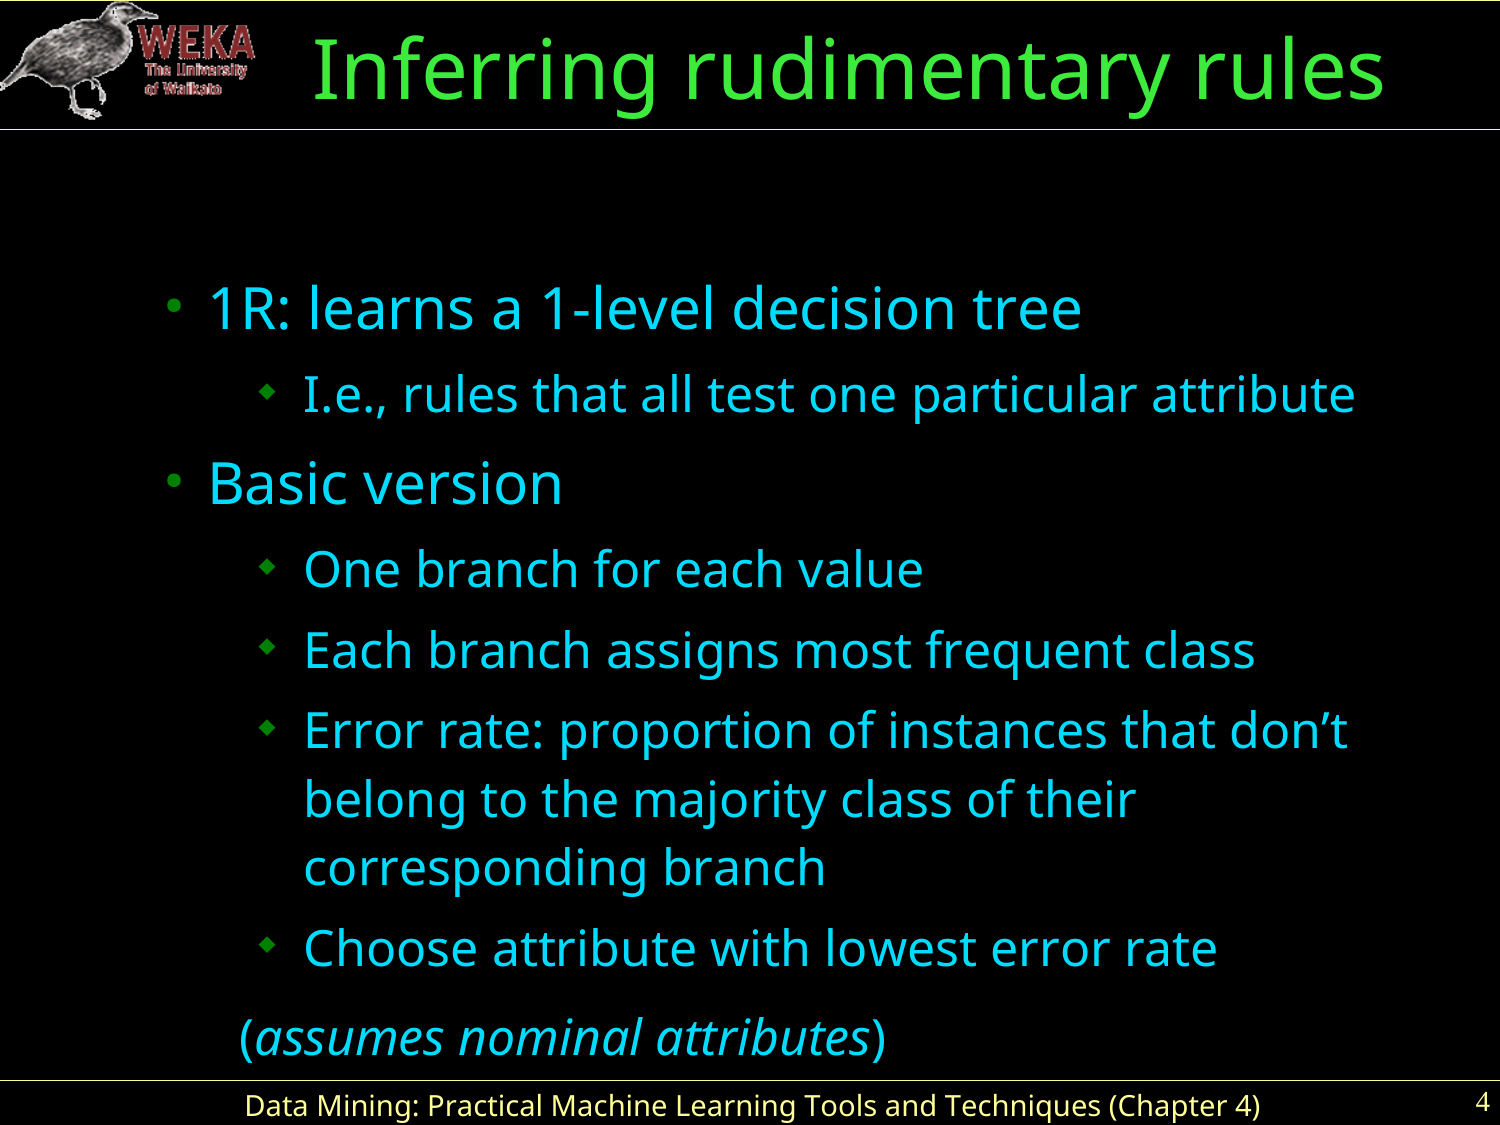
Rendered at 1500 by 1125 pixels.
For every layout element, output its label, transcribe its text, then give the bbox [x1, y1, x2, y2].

text_box 1R: learns a 1-level decision tree I.e., rules that all test one particular attribute Basic version One branch for each value Each branch assigns most frequent class Error rate: proportion of instances that don’t belong to the majority class of their corresponding branch Choose attribute with lowest error rate (assumes nominal attributes) [149, 260, 1388, 936]
title Inferring rudimentary rules [297, 0, 1500, 148]
picture [0, 1, 266, 129]
